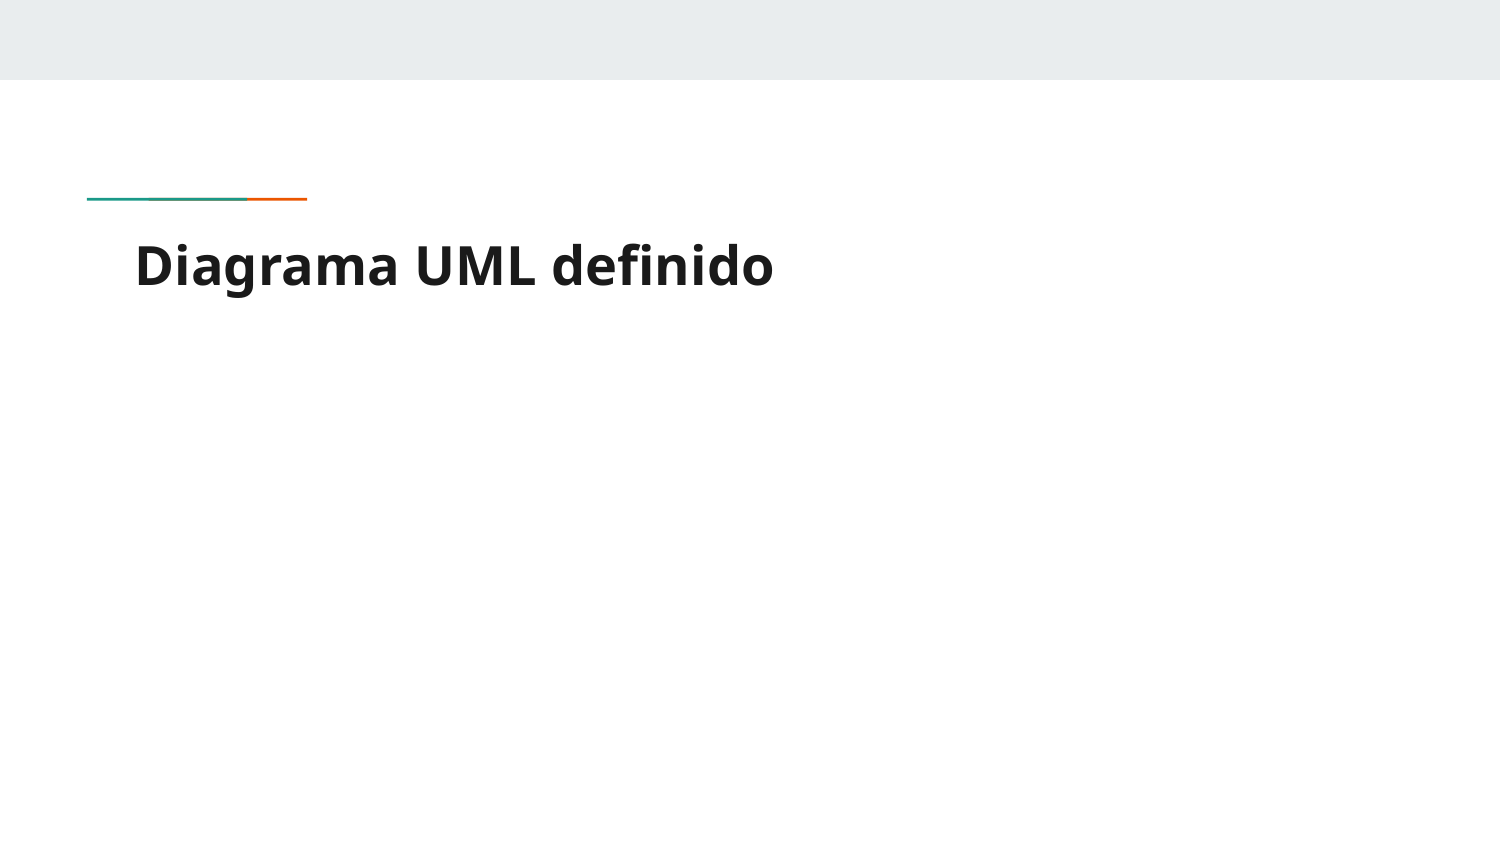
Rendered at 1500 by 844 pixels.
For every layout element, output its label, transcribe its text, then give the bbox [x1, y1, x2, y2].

title Diagrama UML definido [119, 216, 1381, 305]
